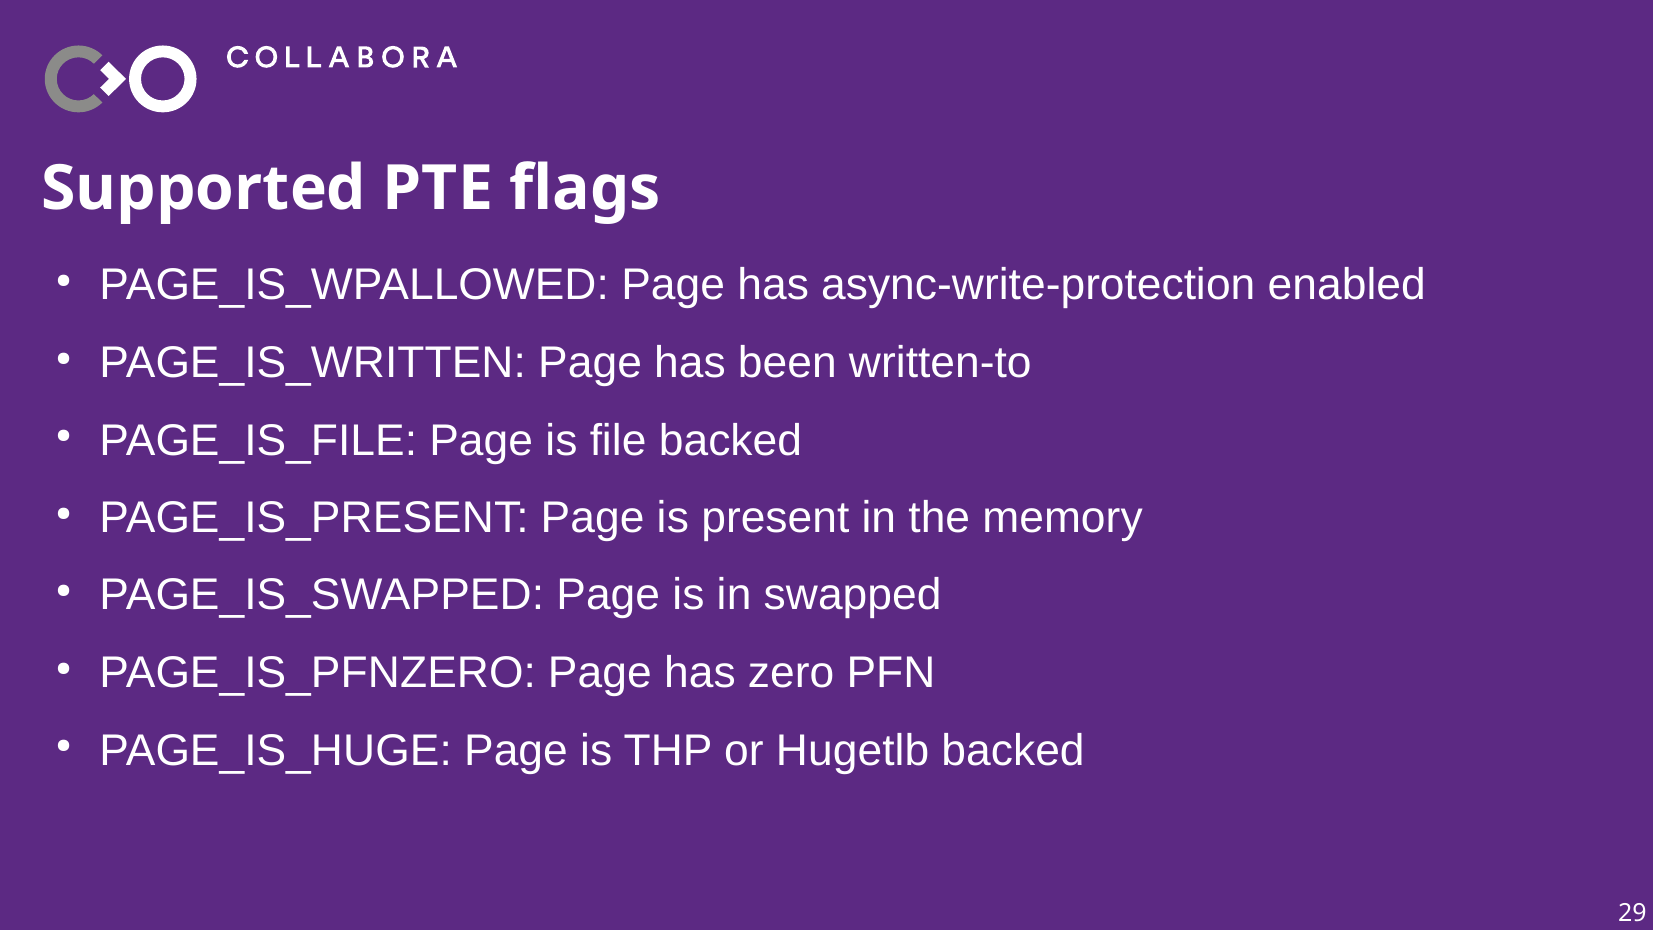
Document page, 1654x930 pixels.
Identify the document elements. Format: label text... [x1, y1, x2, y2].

title Supported PTE flags [41, 146, 1614, 255]
list PAGE_IS_WPALLOWED: Page has async-write-protection enabled PAGE_IS_WRITTEN: Page has been written-to PAGE_IS_FILE: Page is file backed PAGE_IS_PRESENT: Page is present in the memory PAGE_IS_SWAPPED: Page is in swapped PAGE_IS_PFNZERO: Page has zero PFN PAGE_IS_HUGE: Page is THP or Hugetlb backed [41, 255, 1614, 780]
